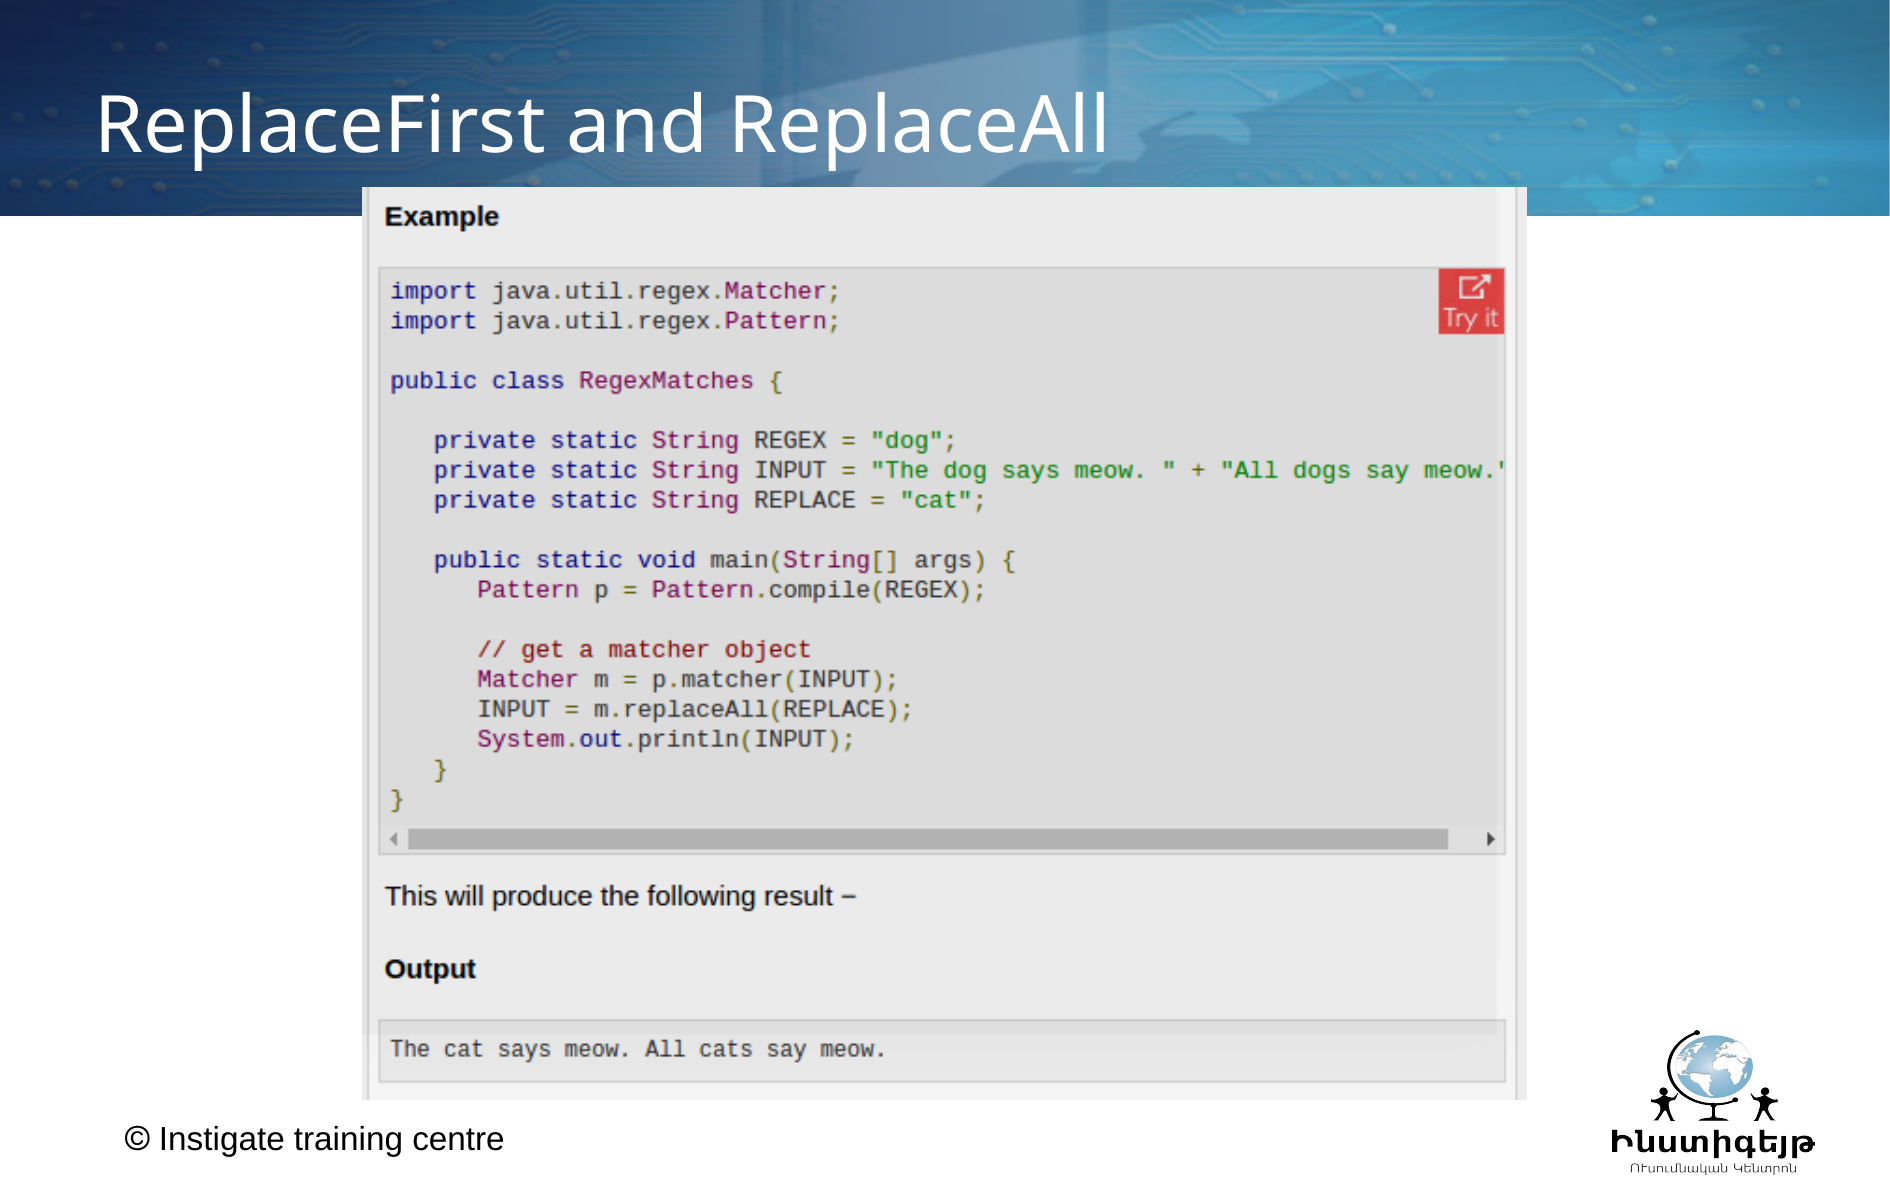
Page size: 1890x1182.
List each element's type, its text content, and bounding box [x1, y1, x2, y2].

picture [0, 0, 1890, 1100]
picture [1612, 1030, 1815, 1175]
title ReplaceFirst and ReplaceAll [94, 47, 1793, 52]
